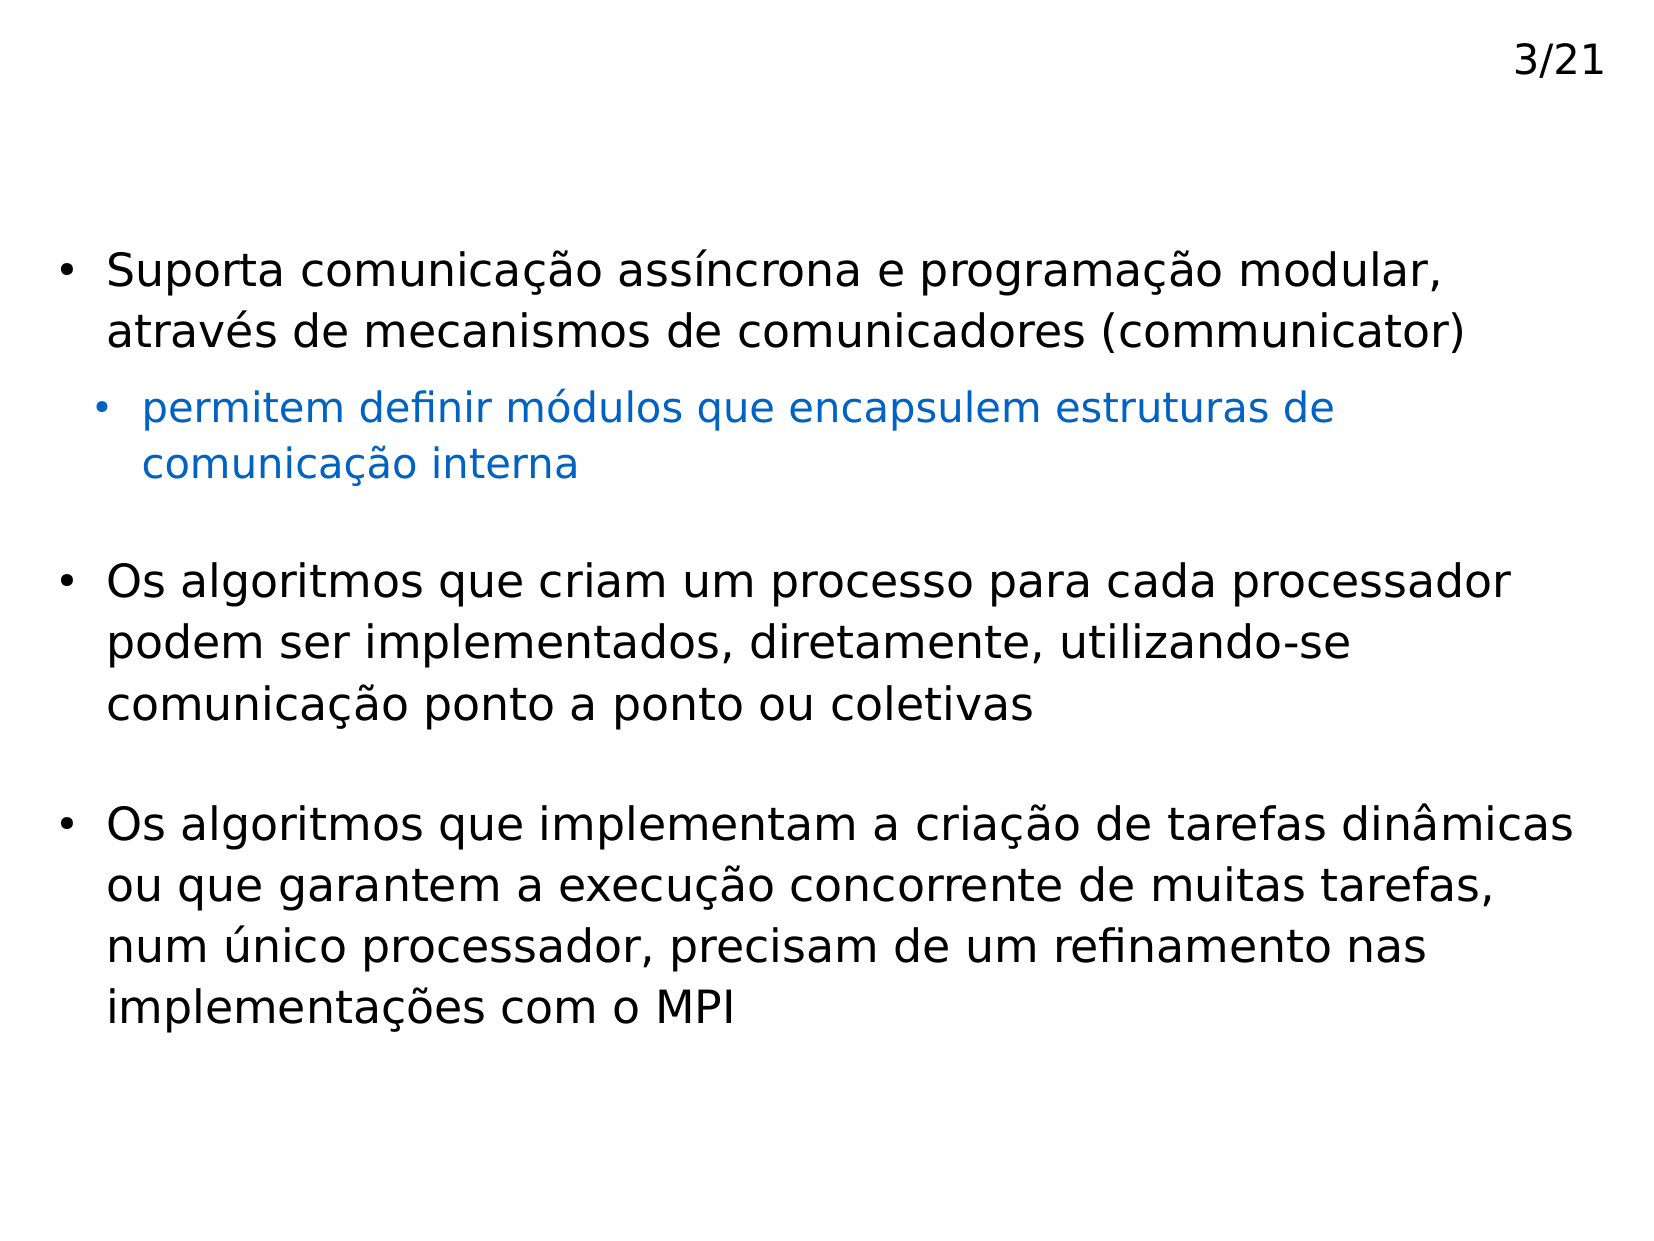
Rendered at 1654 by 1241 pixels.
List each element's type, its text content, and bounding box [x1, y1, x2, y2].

list Suporta comunicação assíncrona e programação modular, através de mecanismos de comunicadores (communicator) permitem definir módulos que encapsulem estruturas de comunicação interna Os algoritmos que criam um processo para cada processador podem ser implementados, diretamente, utilizando-se comunicação ponto a ponto ou coletivas Os algoritmos que implementam a criação de tarefas dinâmicas ou que garantem a execução concorrente de muitas tarefas, num único processador, precisam de um refinamento nas implementações com o MPI [59, 236, 1595, 1211]
